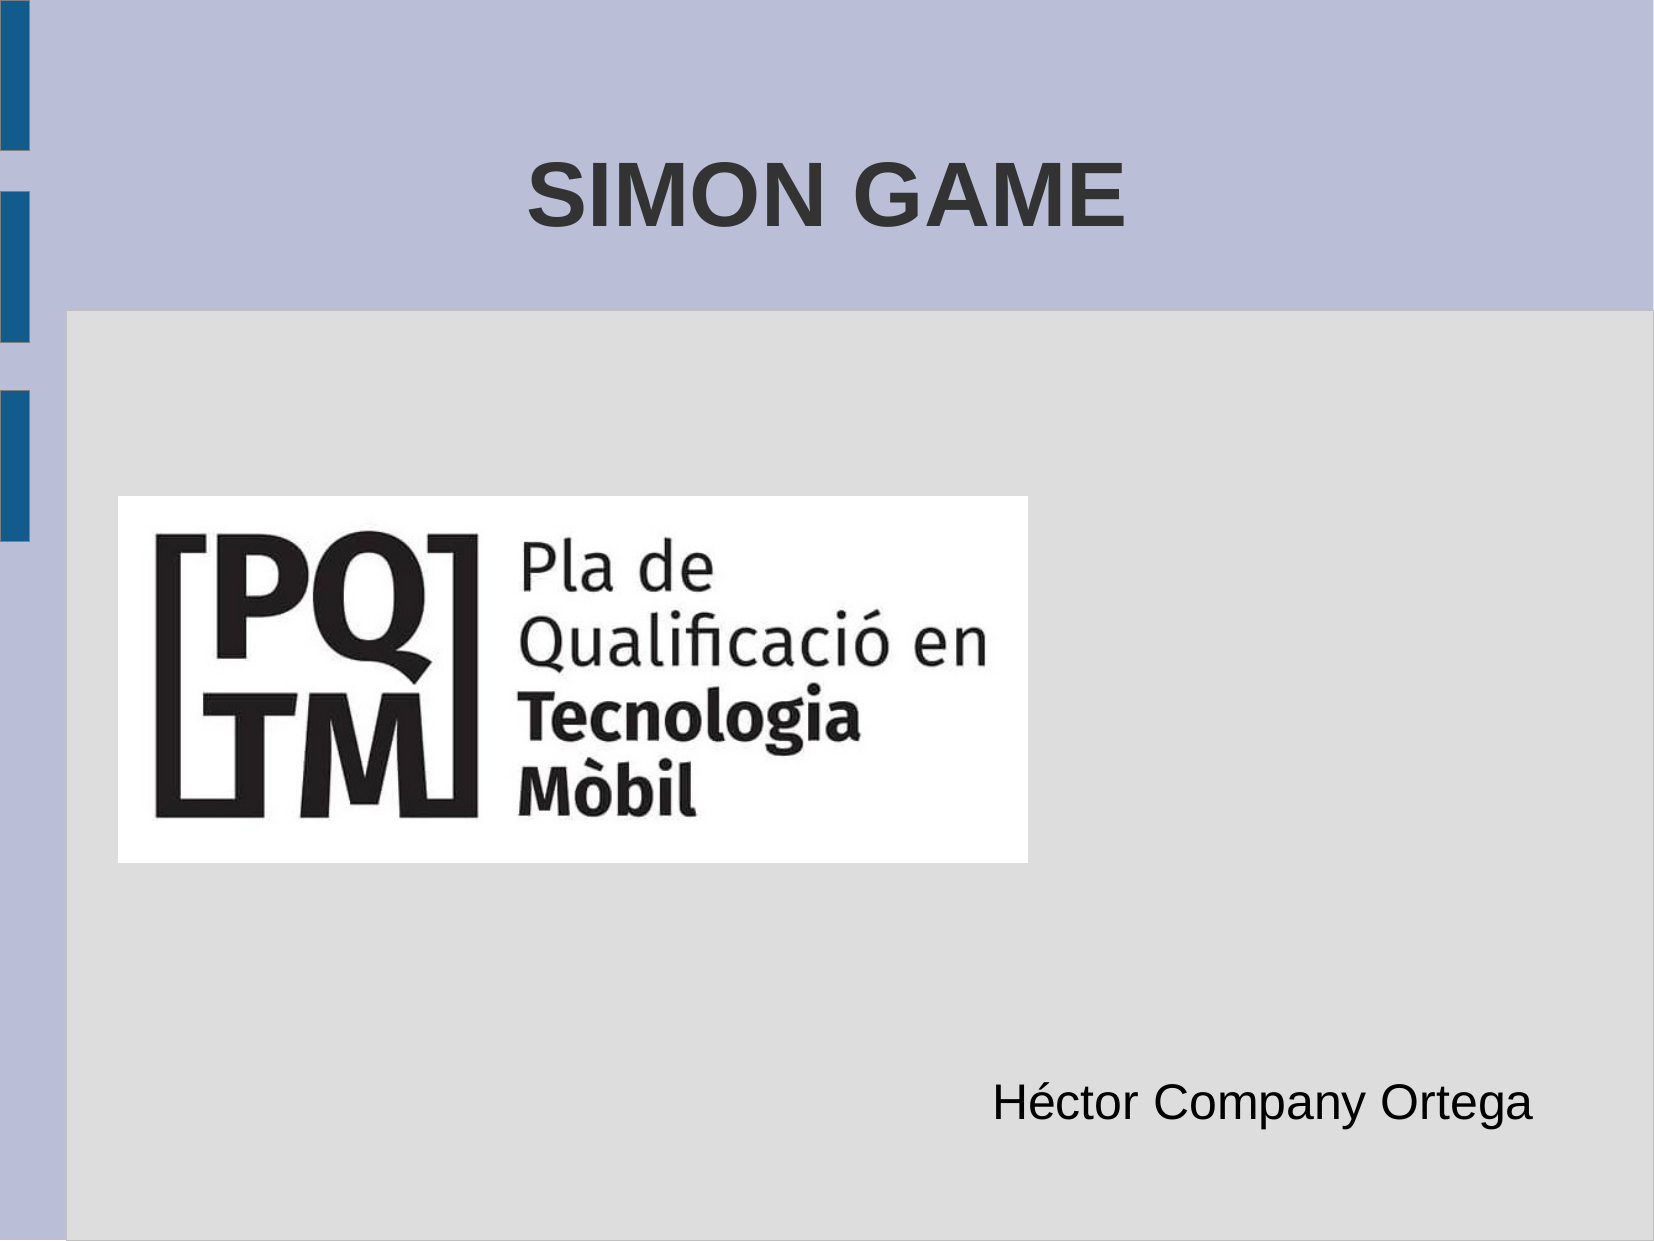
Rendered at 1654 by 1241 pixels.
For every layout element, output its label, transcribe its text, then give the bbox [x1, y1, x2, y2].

text_box Héctor Company Ortega [992, 1074, 1595, 1146]
title SIMON GAME [121, 91, 1534, 299]
picture [118, 496, 1028, 863]
